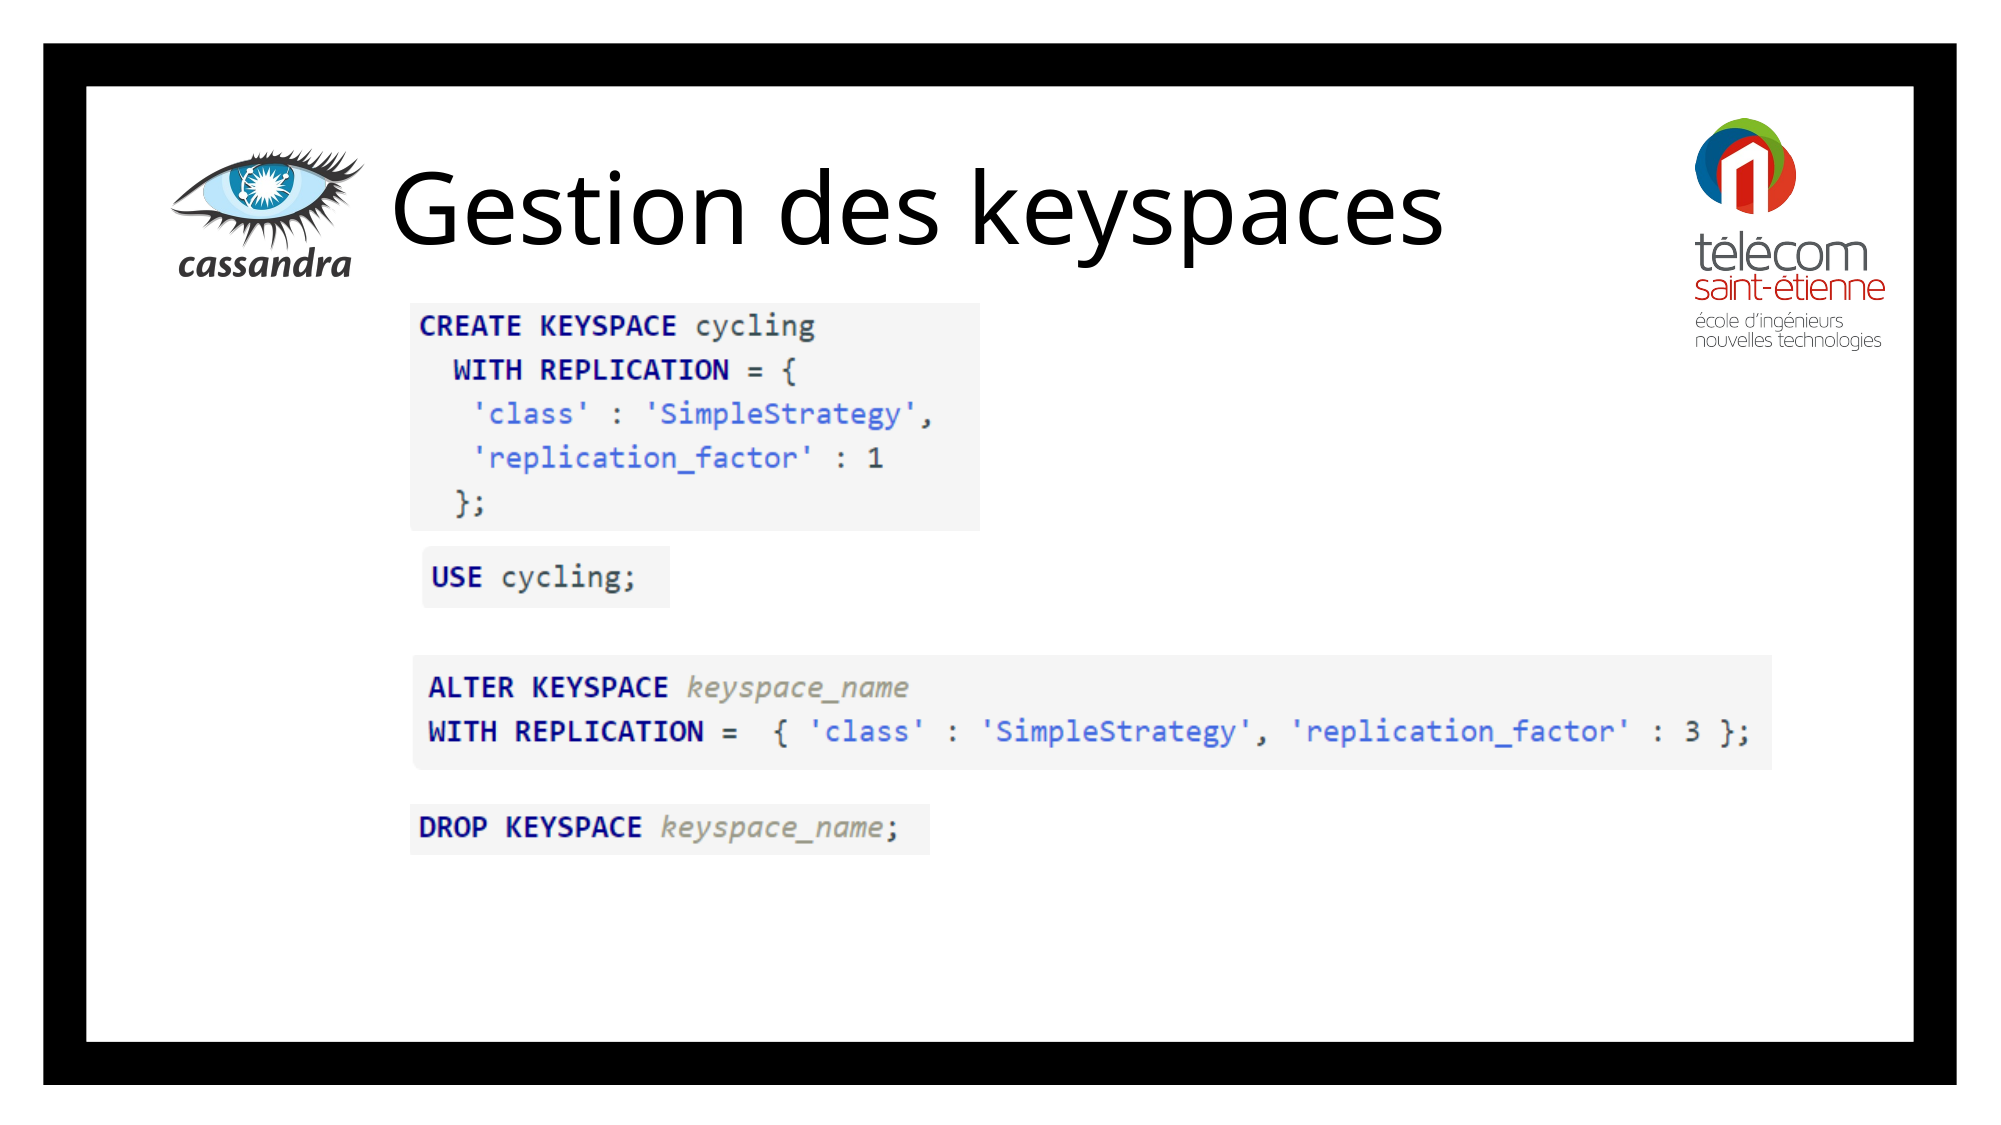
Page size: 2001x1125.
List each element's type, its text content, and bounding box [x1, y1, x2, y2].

picture [410, 804, 930, 855]
picture [410, 655, 1772, 770]
picture [1715, 134, 1730, 138]
picture [166, 144, 368, 280]
picture [410, 547, 670, 608]
picture [410, 303, 980, 531]
title Gestion des keyspaces [369, 138, 1849, 304]
picture [1695, 118, 1885, 351]
